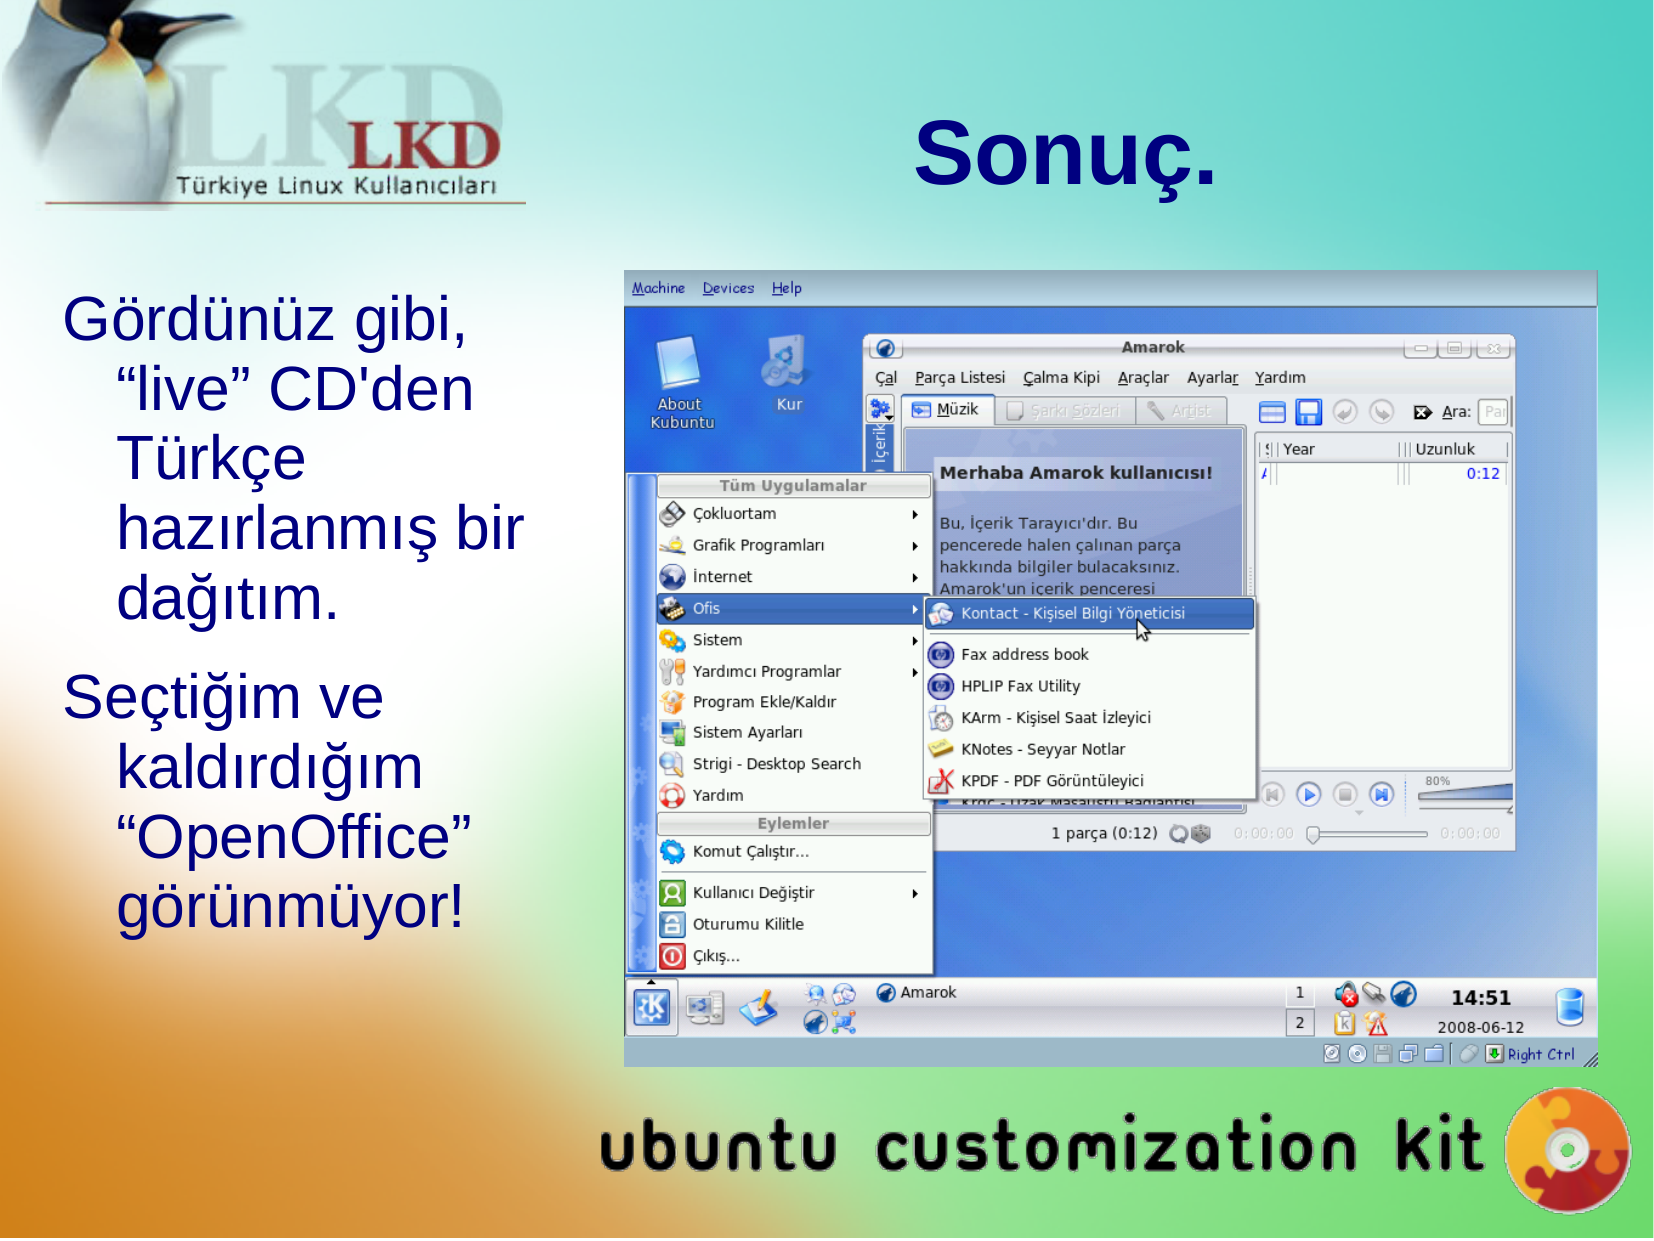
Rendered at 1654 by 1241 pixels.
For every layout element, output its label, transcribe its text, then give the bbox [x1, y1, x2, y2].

title Sonuç. [562, 56, 1571, 250]
picture [0, 0, 1654, 1238]
list Gördünüz gibi, “live” CD'den Türkçe hazırlanmış bir dağıtım. Seçtiğim ve kaldırdığım “OpenOffice” görünmüyor! [45, 283, 563, 1088]
